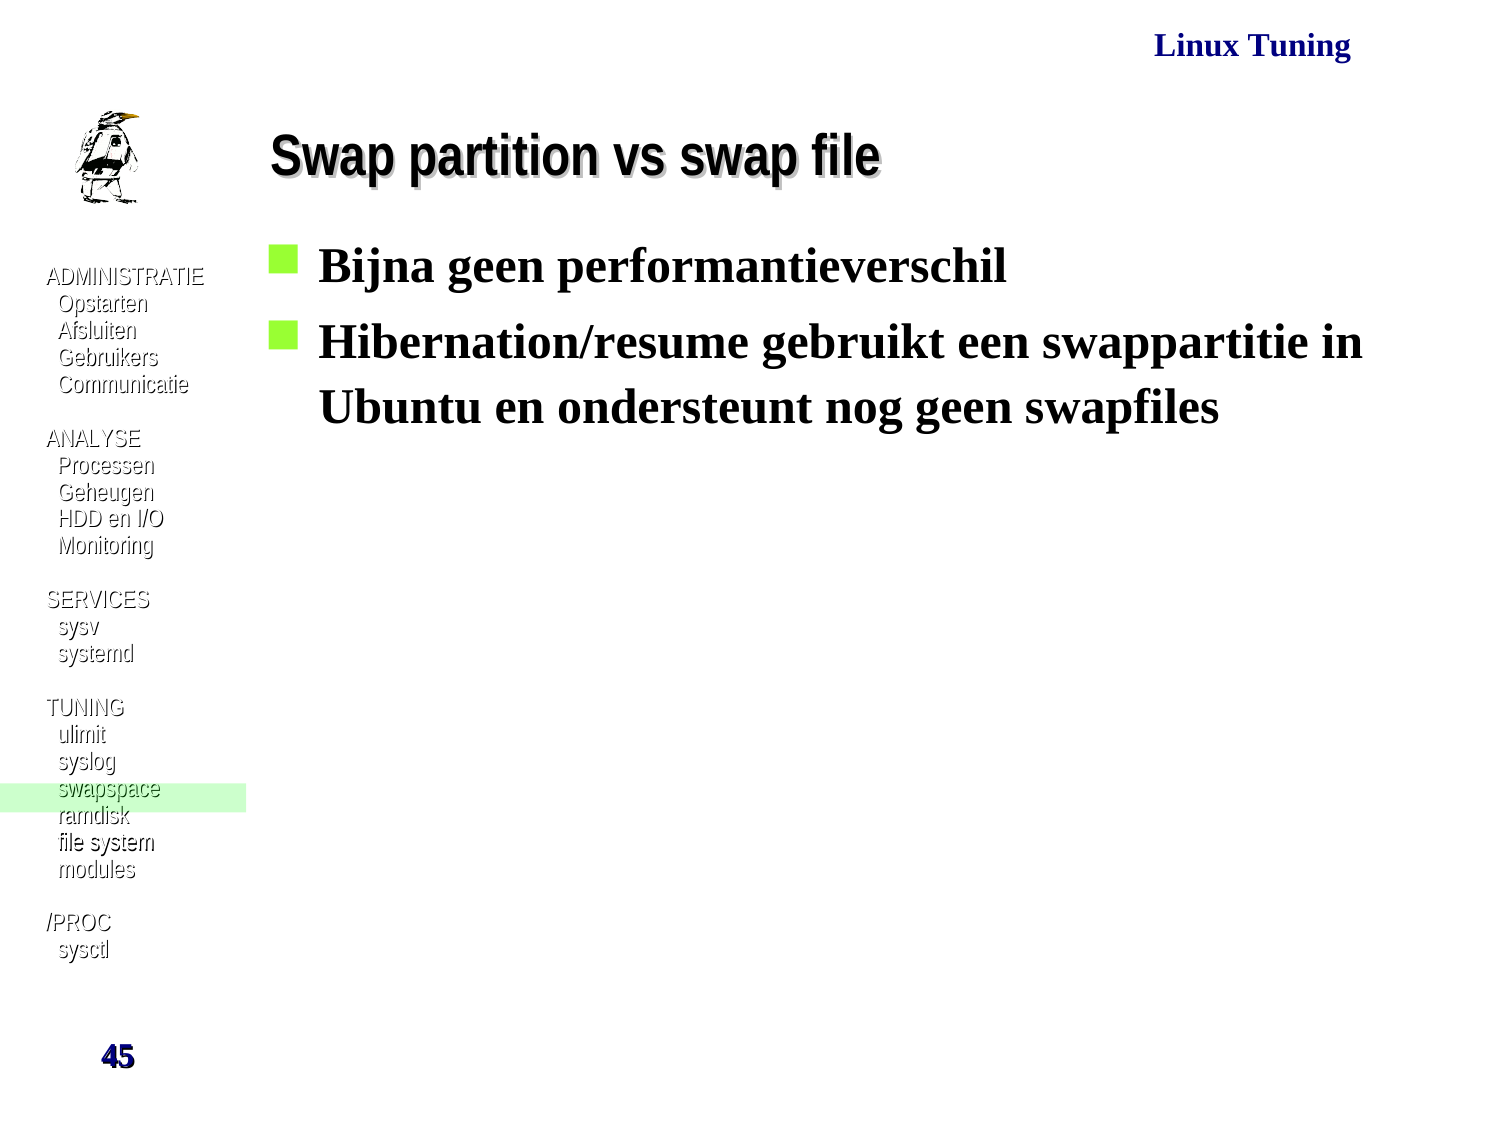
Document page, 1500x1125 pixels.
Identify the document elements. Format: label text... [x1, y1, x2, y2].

picture [57, 105, 143, 206]
list Bijna geen performantieverschil Hibernation/resume gebruikt een swappartitie in Ubuntu en ondersteunt nog geen swapfiles [264, 229, 1486, 882]
title Swap partition vs swap file [270, 41, 1500, 250]
text_box [0, 783, 247, 813]
